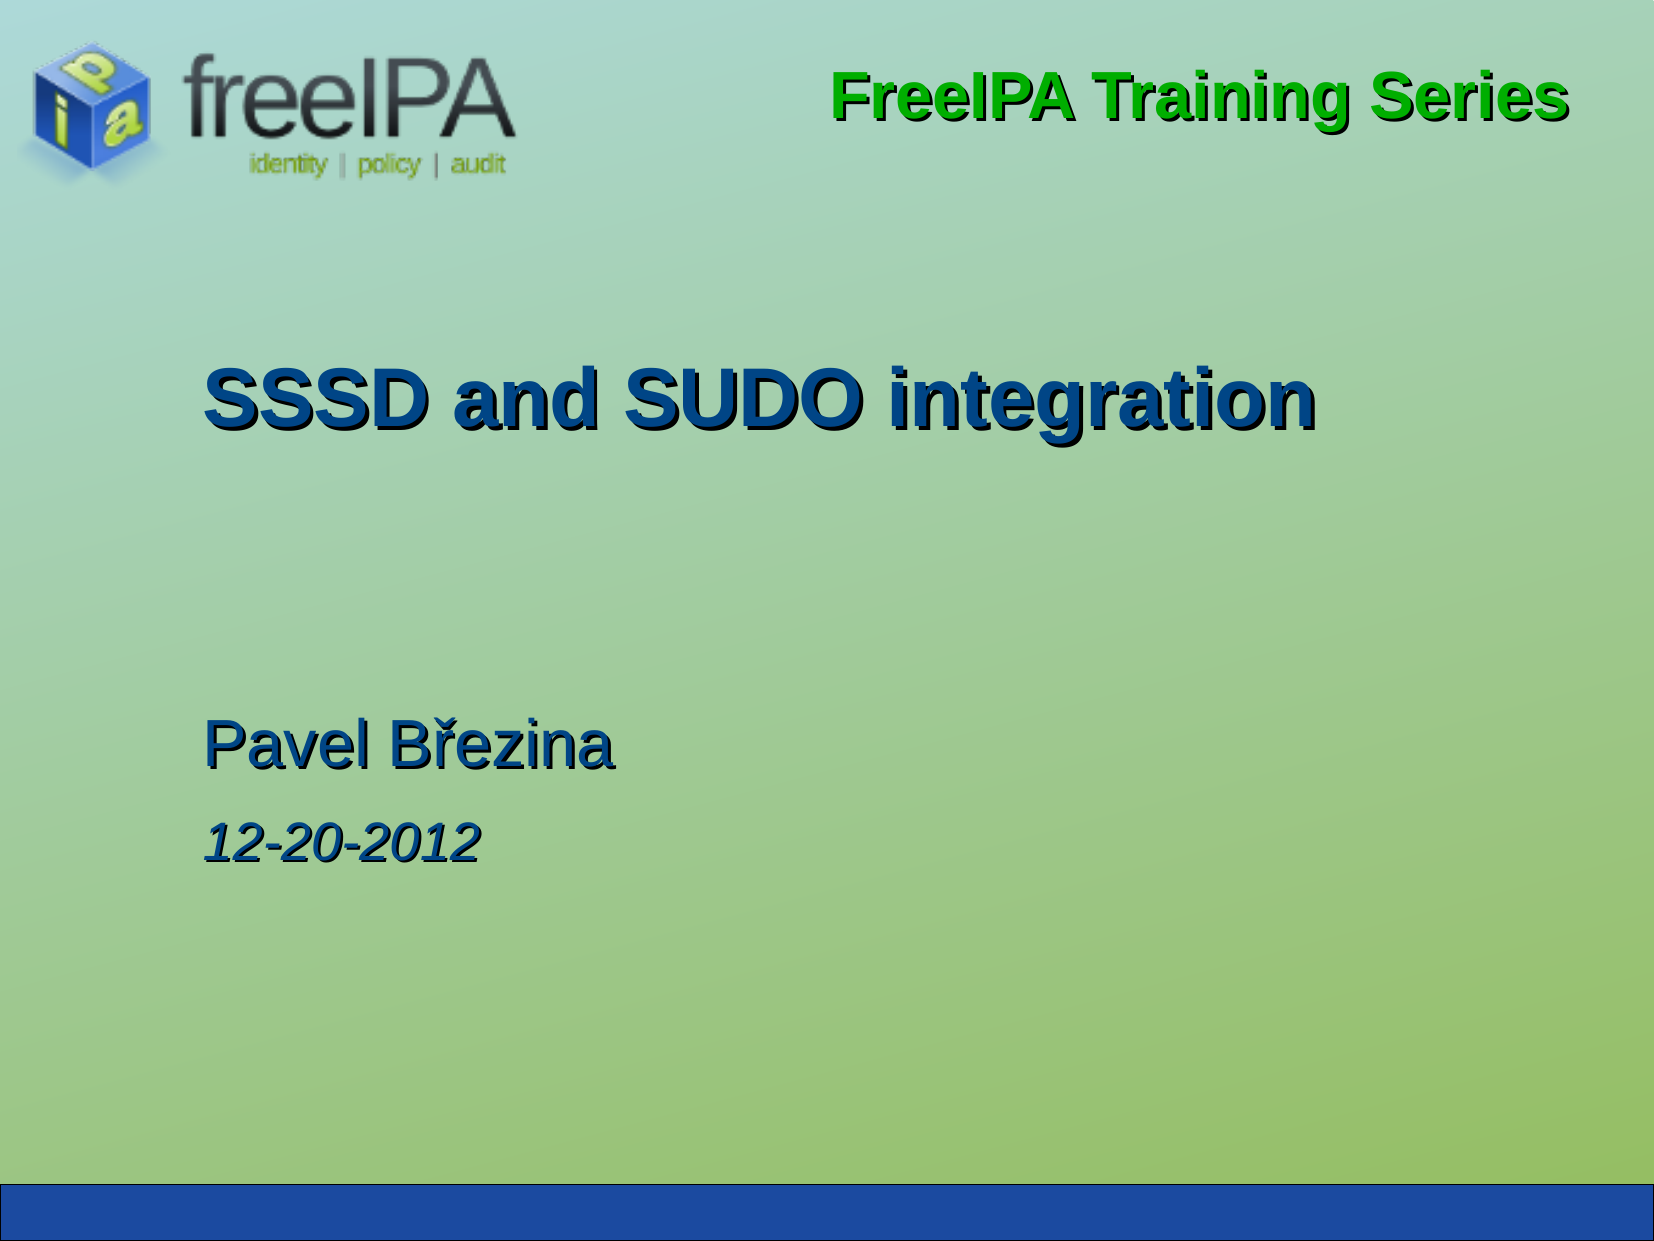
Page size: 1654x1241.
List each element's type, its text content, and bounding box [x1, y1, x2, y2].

text_box SSSD and SUDO integration Pavel Březina 12-20-2012 [187, 297, 1556, 833]
picture [17, 35, 528, 193]
